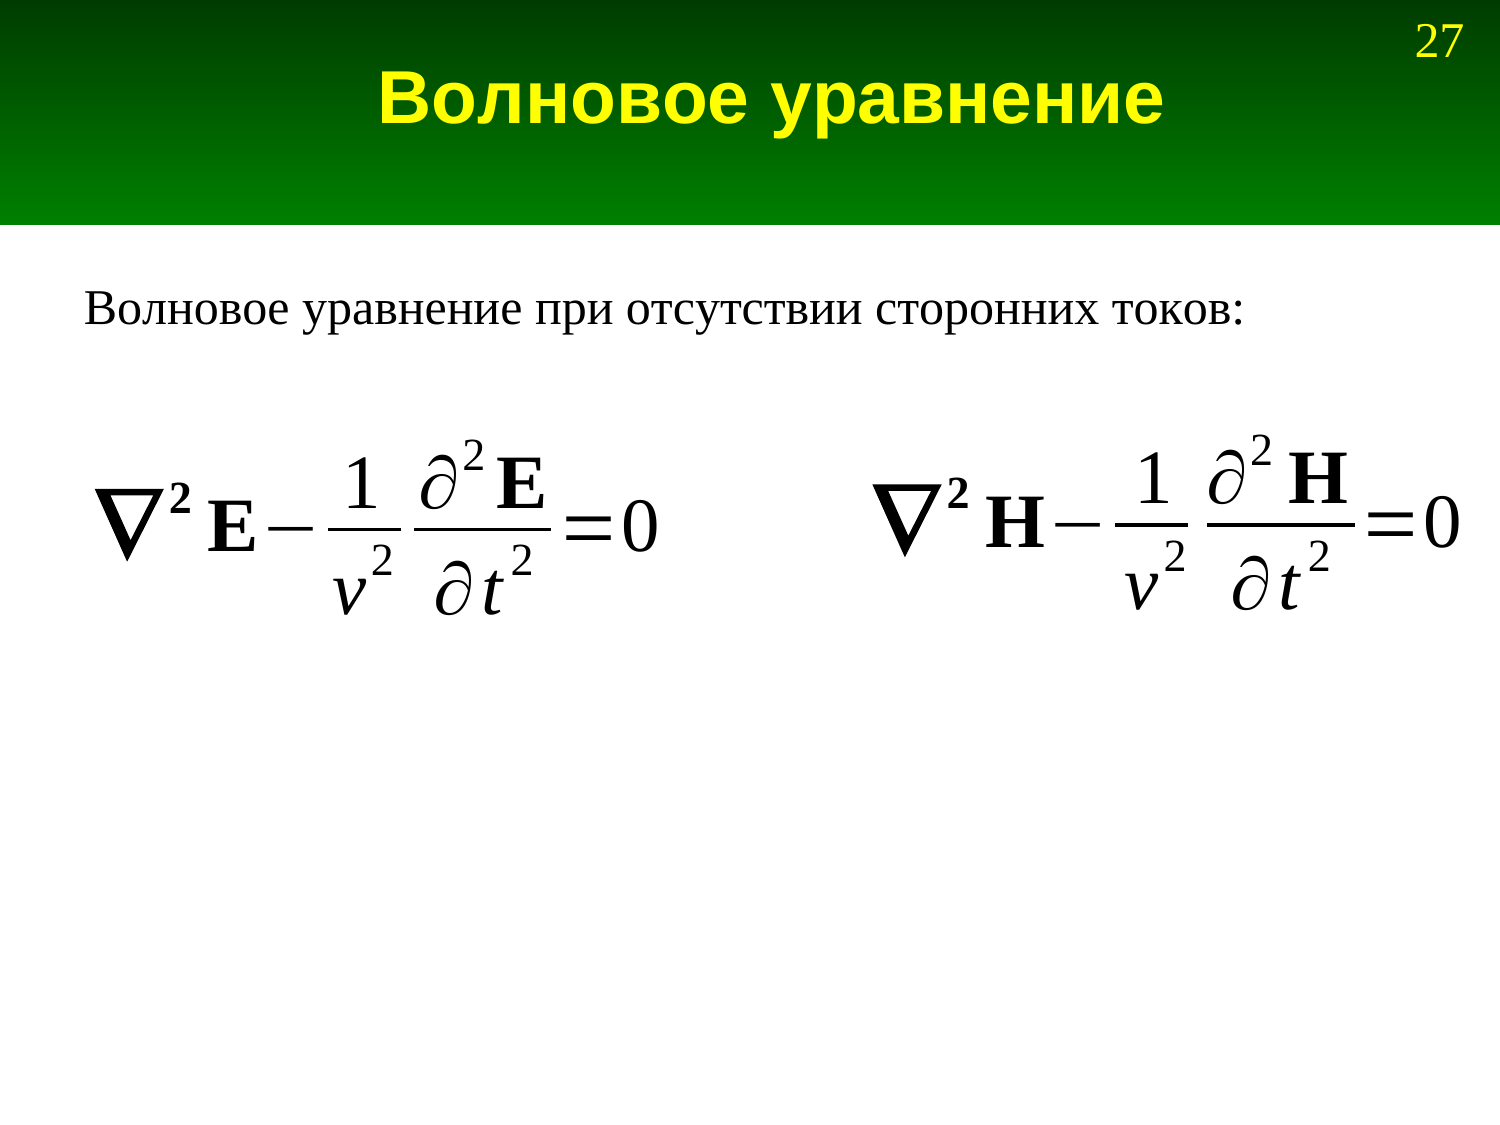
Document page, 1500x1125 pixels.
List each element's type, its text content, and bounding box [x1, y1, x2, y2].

text_box Волновое уравнение при отсутствии сторонних токов: [69, 267, 1497, 343]
title Волновое уравнение [123, 0, 1399, 188]
chart [850, 422, 1483, 626]
chart [72, 426, 681, 631]
